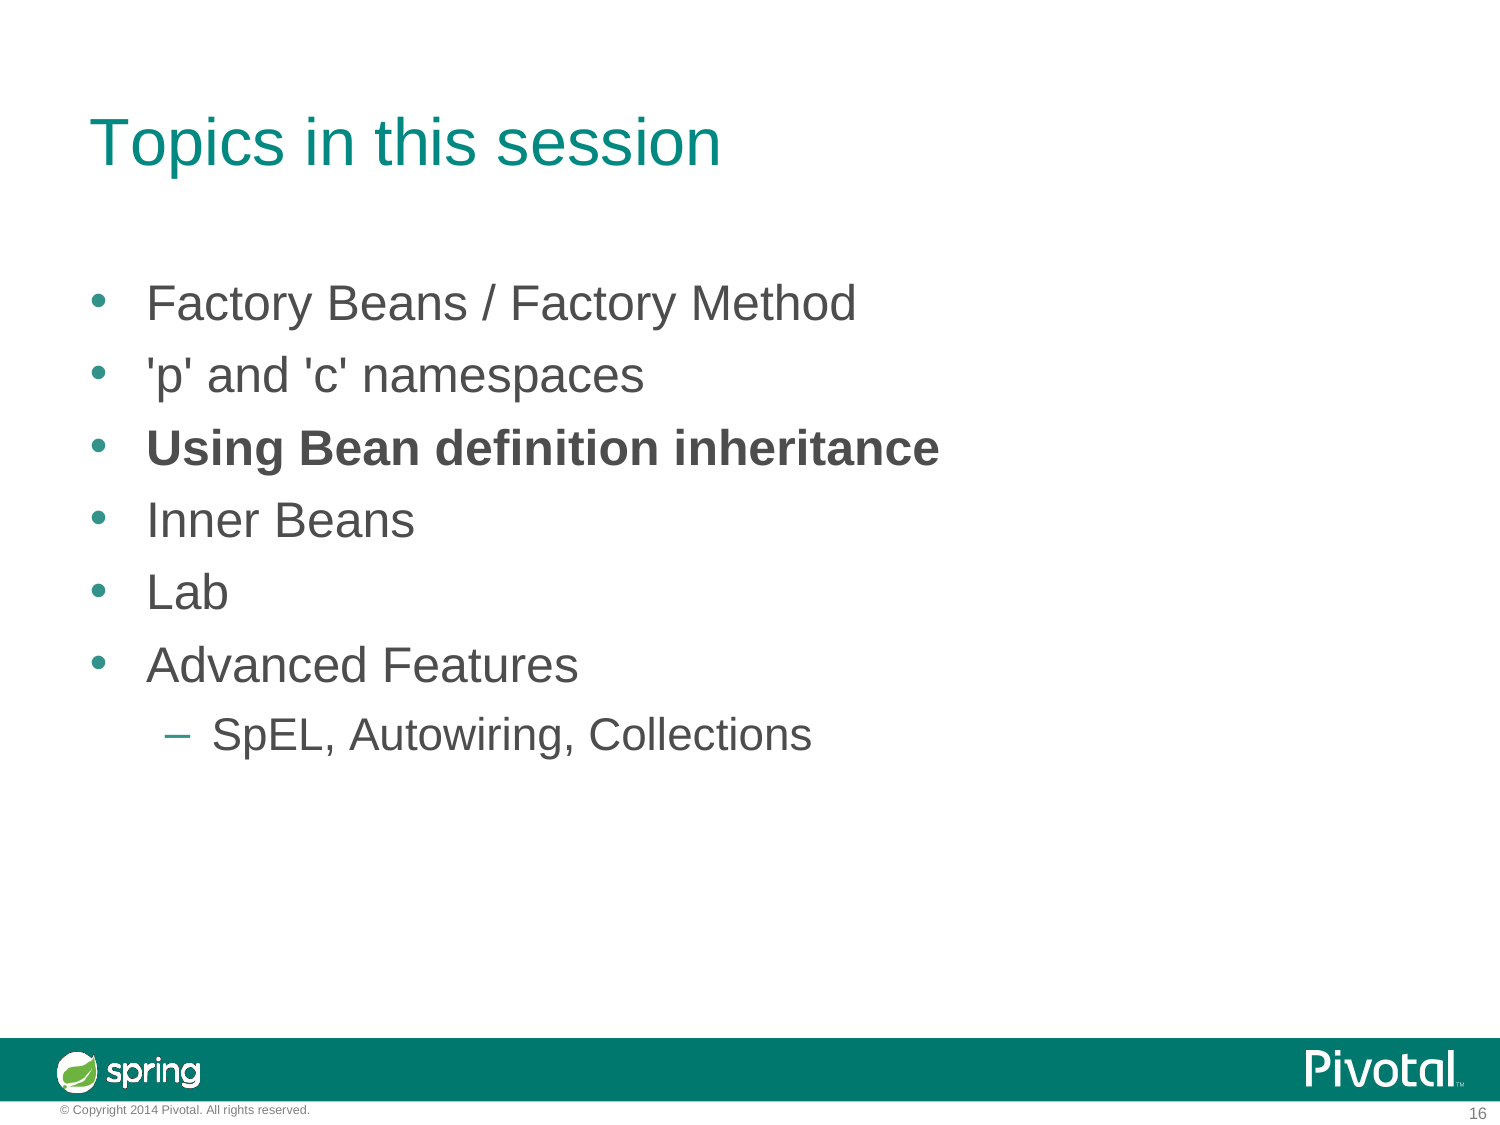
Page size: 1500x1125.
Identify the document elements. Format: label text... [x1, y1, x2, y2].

list Factory Beans / Factory Method 'p' and 'c' namespaces Using Bean definition inheritance Inner Beans Lab Advanced Features SpEL, Autowiring, Collections [75, 262, 1426, 768]
picture [1306, 1050, 1464, 1087]
title Topics in this session [75, 45, 1426, 233]
picture [32, 1041, 210, 1103]
